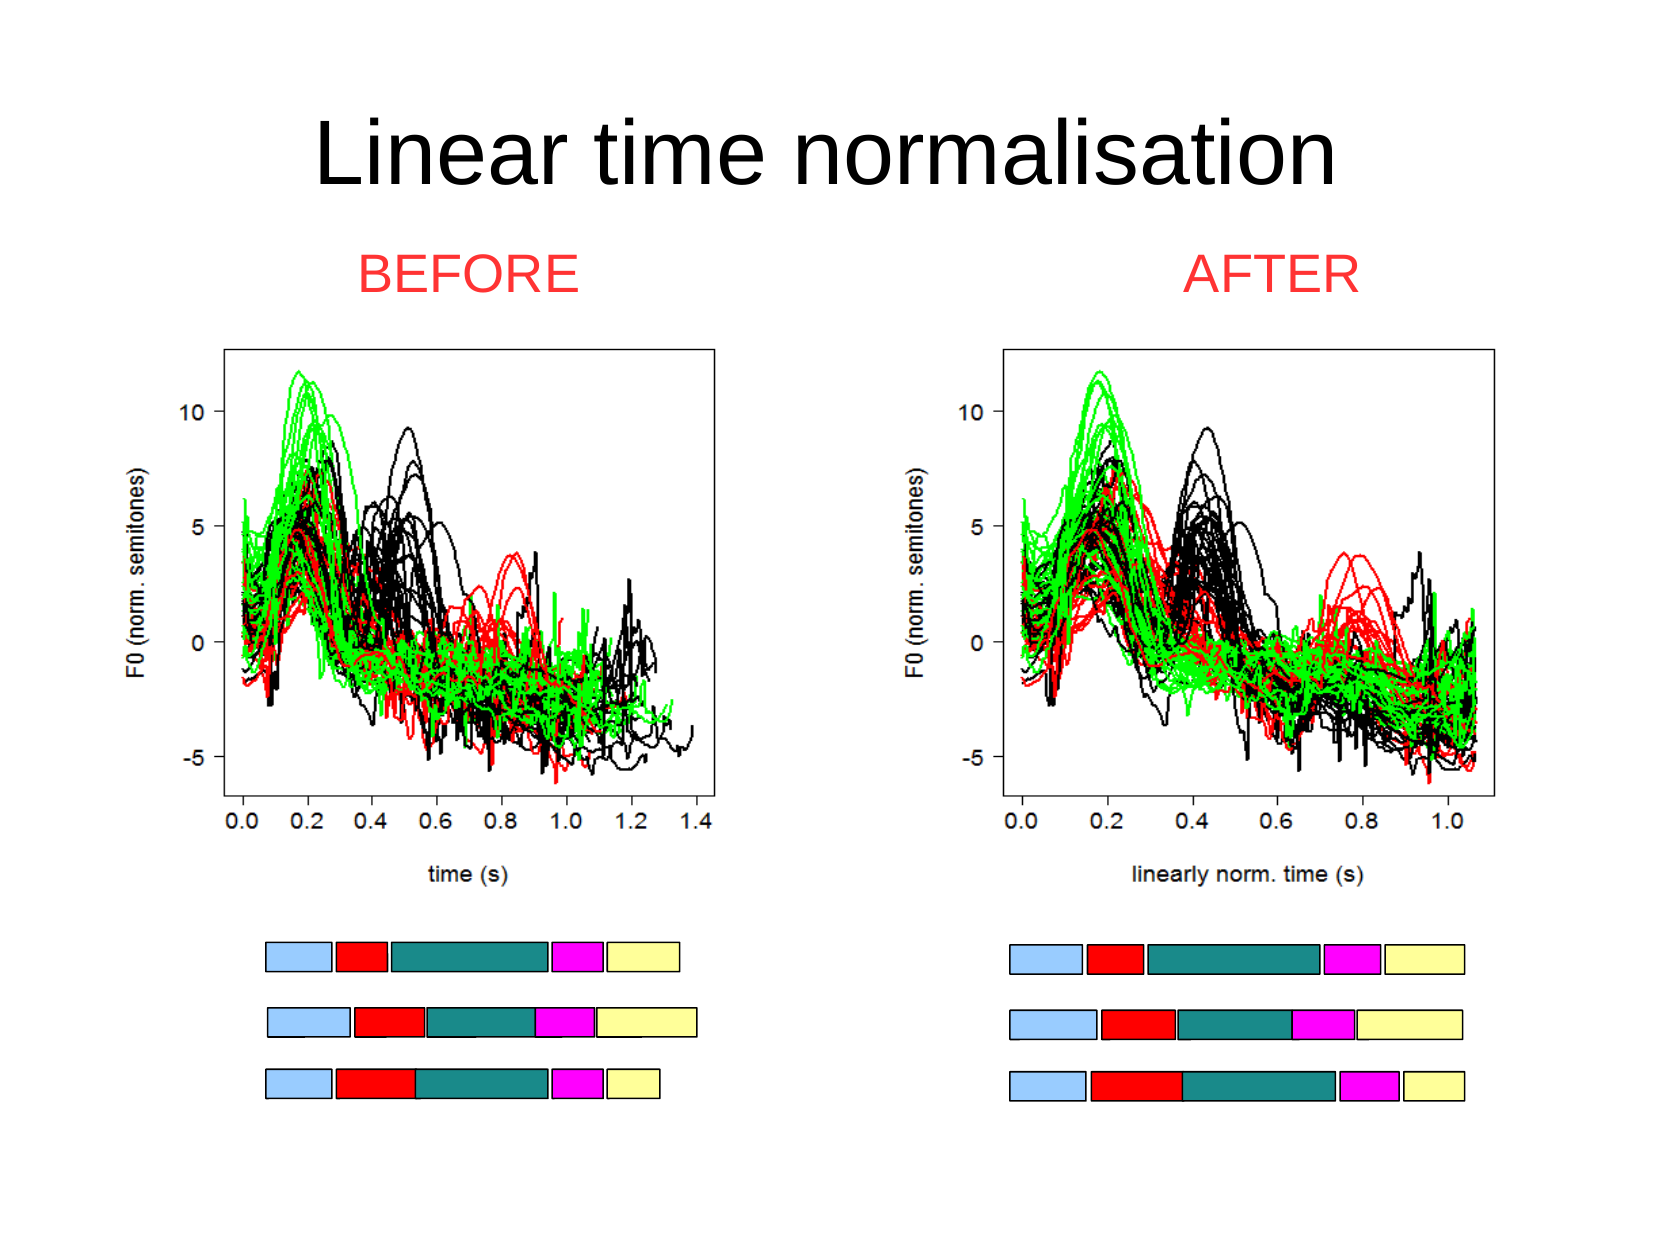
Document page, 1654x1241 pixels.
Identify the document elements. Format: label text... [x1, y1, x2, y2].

text_box [1009, 1010, 1097, 1040]
text_box [1340, 1071, 1400, 1101]
text_box [1101, 1010, 1176, 1040]
text_box [607, 942, 680, 972]
text_box [552, 942, 604, 972]
text_box [1324, 944, 1381, 975]
text_box [1357, 1010, 1463, 1040]
title Linear time normalisation [82, 49, 1571, 257]
text_box [1148, 944, 1320, 975]
text_box [1009, 1071, 1086, 1101]
text_box BEFORE [342, 236, 615, 316]
text_box [1178, 1010, 1355, 1040]
text_box [596, 1007, 697, 1038]
text_box [552, 1069, 604, 1099]
text_box [354, 1007, 425, 1038]
text_box [265, 942, 332, 972]
text_box [427, 1007, 595, 1038]
text_box [267, 1007, 351, 1038]
picture [106, 312, 756, 904]
picture [885, 312, 1536, 904]
text_box AFTER [1169, 236, 1441, 316]
text_box [1087, 944, 1144, 975]
text_box [336, 1069, 548, 1099]
text_box [1009, 944, 1083, 975]
text_box [265, 1069, 332, 1099]
text_box [391, 942, 548, 972]
text_box [607, 1069, 660, 1099]
text_box [1403, 1071, 1465, 1101]
text_box [1091, 1071, 1336, 1101]
text_box [1385, 944, 1465, 975]
text_box [336, 942, 388, 972]
